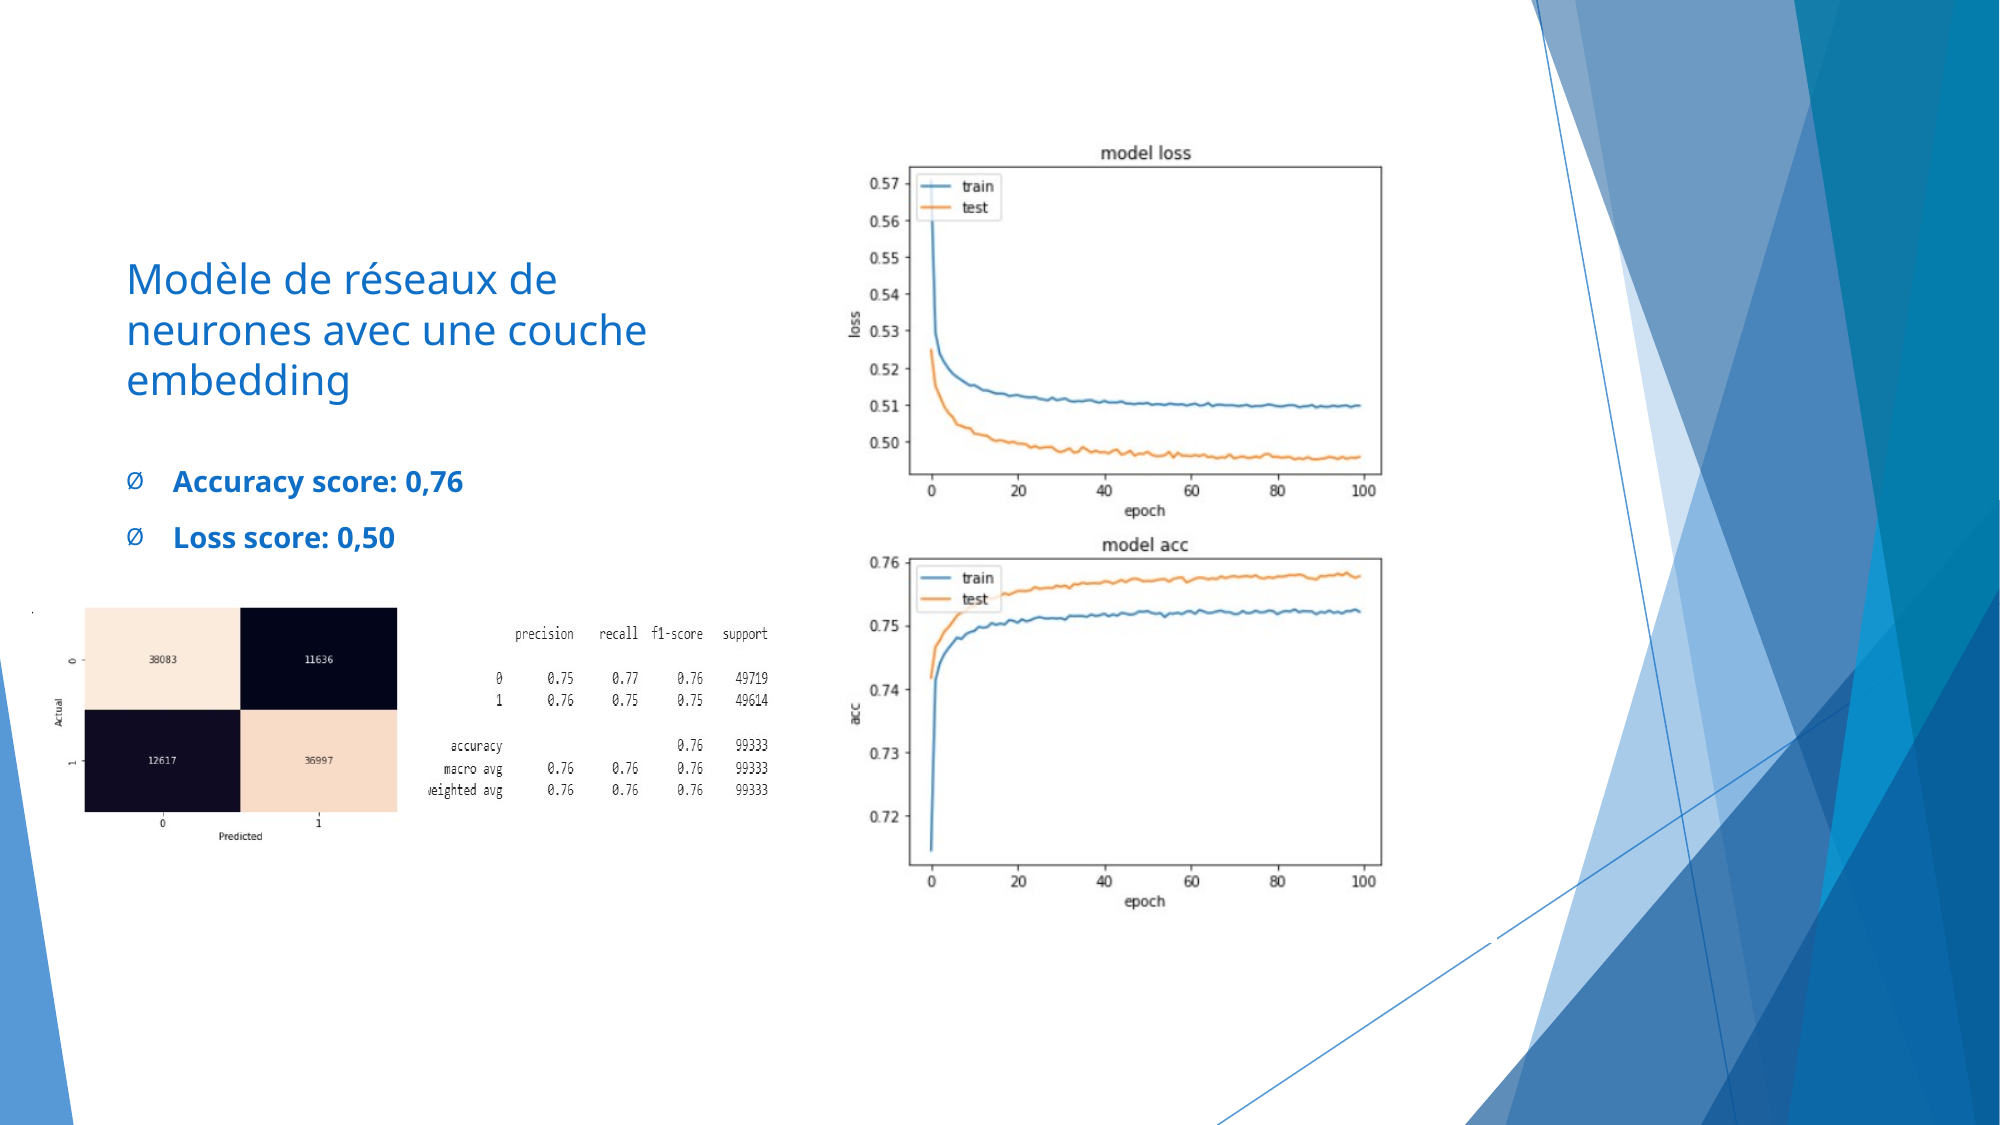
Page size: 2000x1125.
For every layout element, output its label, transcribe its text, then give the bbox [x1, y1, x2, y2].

picture [805, 133, 1497, 943]
picture [32, 597, 788, 857]
list Accuracy score: 0,76 Loss score: 0,50 [111, 455, 744, 583]
title Modèle de réseaux de neurones avec une couche embedding [111, 245, 744, 455]
